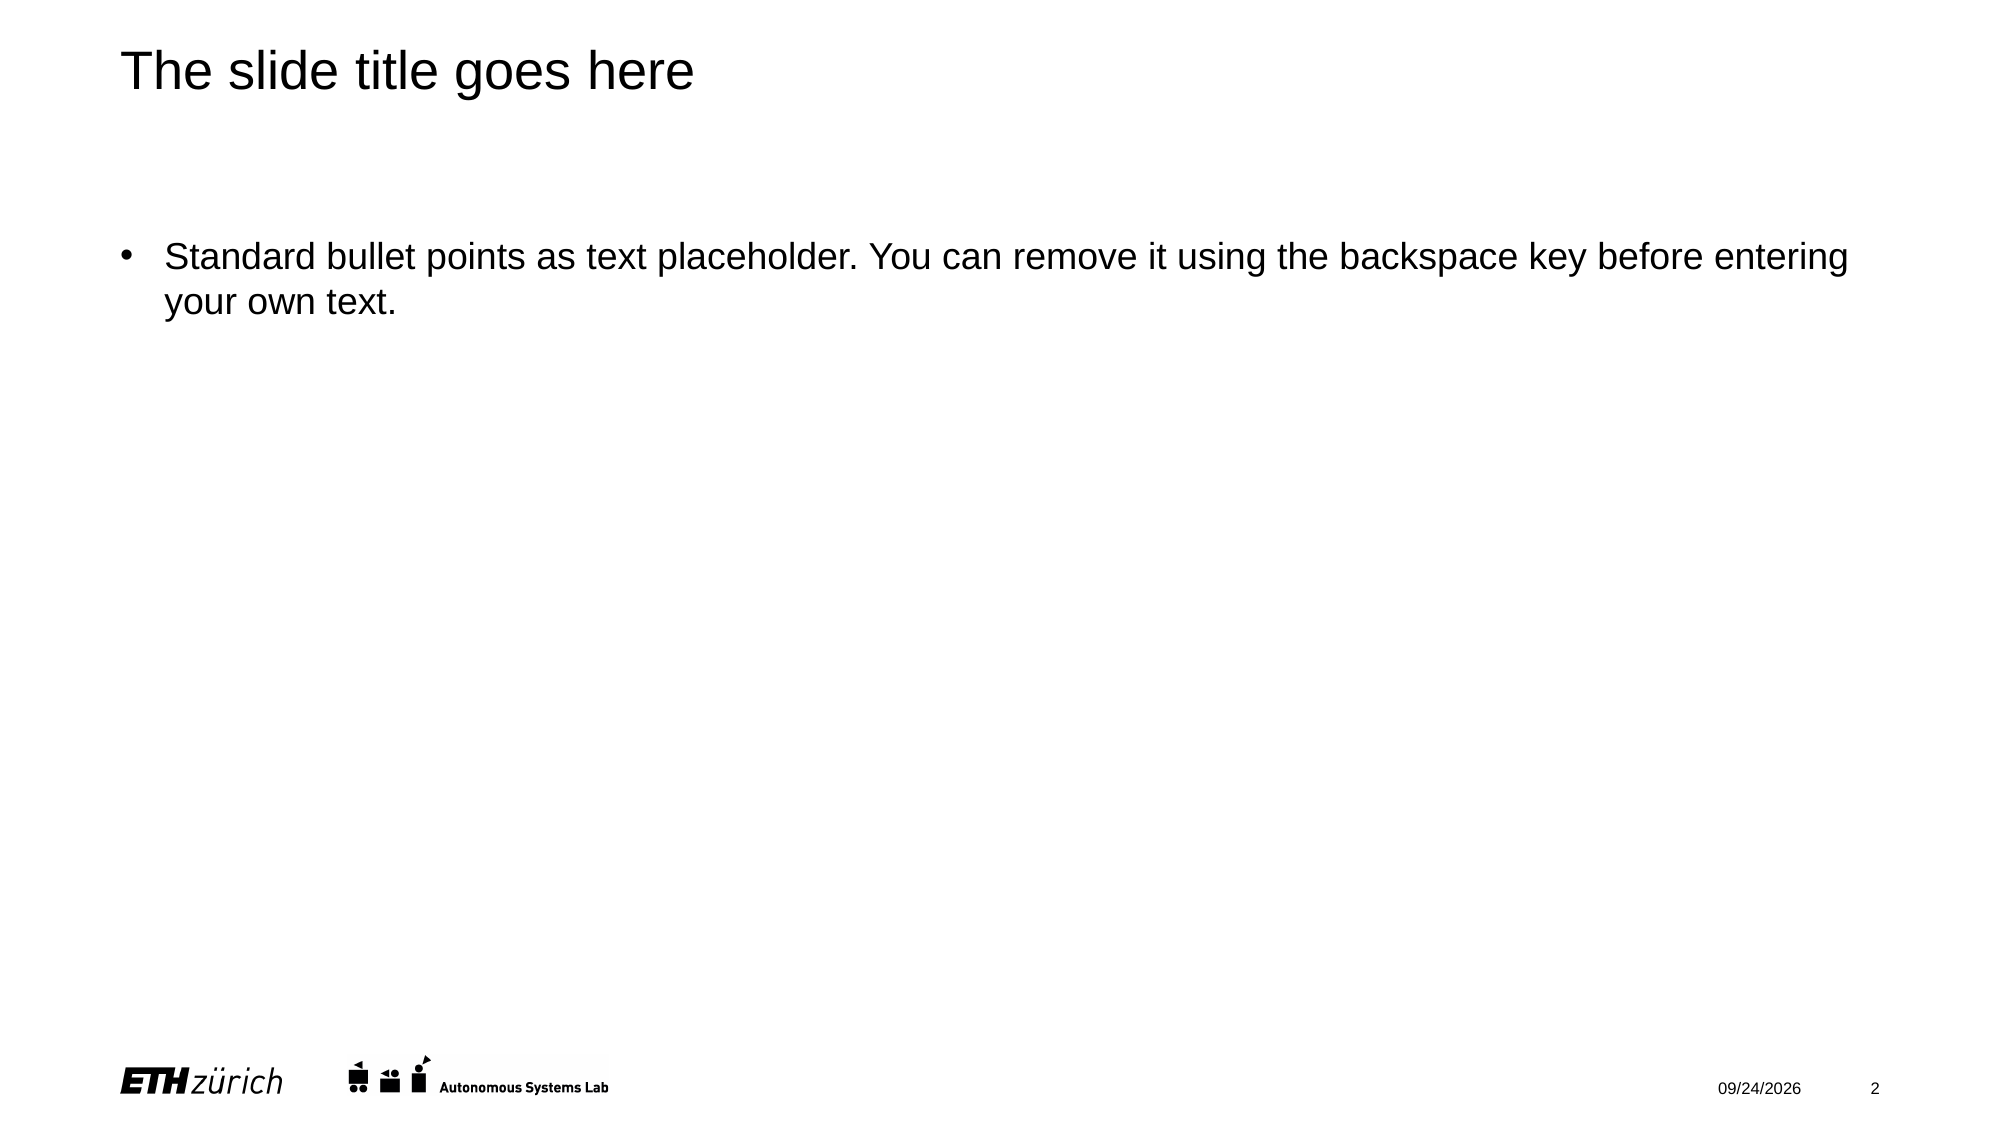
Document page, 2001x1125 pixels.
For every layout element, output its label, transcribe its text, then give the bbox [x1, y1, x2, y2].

list Standard bullet points as text placeholder. You can remove it using the backspace key before entering your own text. [120, 231, 1880, 1000]
title The slide title goes here [120, 42, 1880, 191]
slide_number <number> [1827, 1069, 1880, 1106]
slide_number 01/04/2021 [1718, 1069, 1819, 1106]
picture [120, 1067, 282, 1094]
